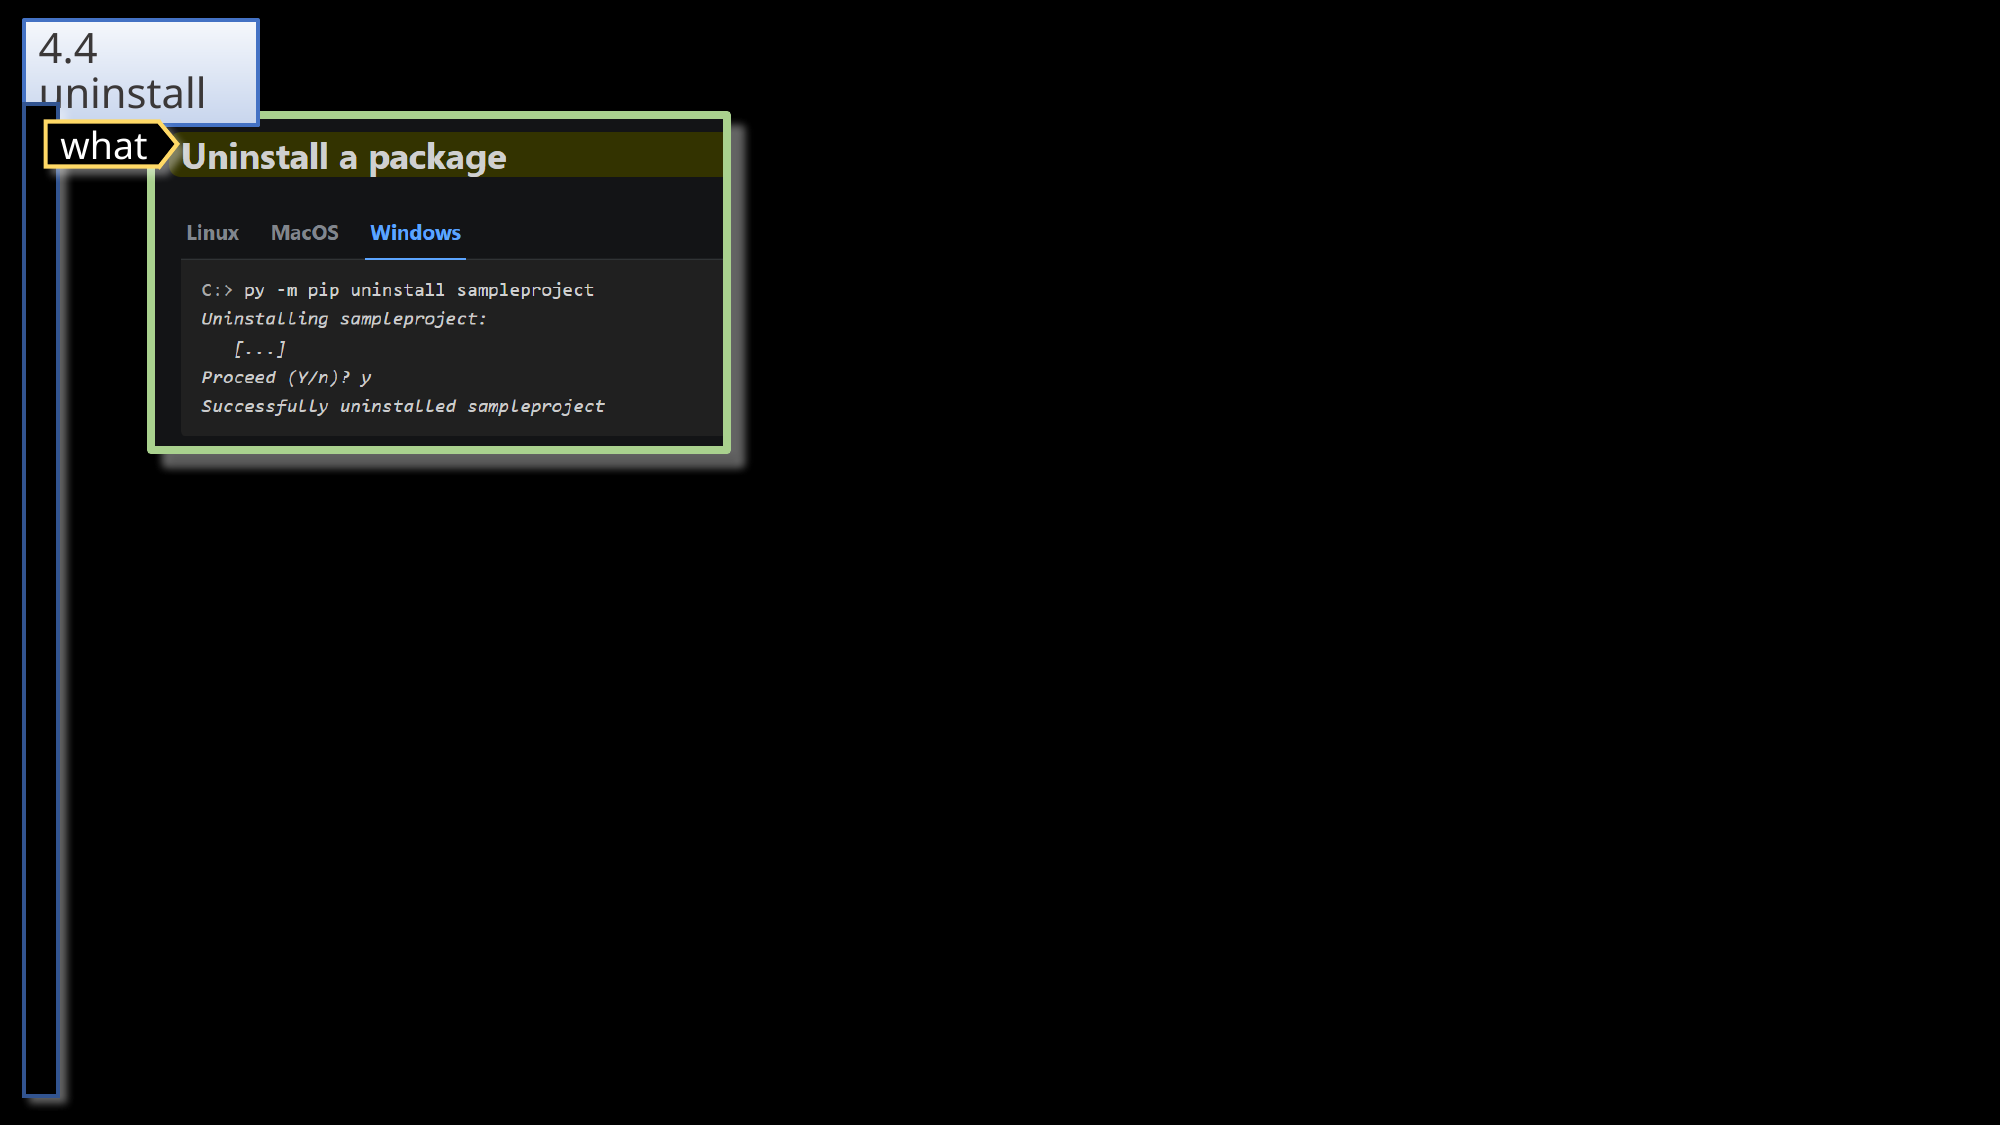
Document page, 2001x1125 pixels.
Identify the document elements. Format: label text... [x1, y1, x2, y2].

text_box what [45, 121, 178, 167]
text_box [23, 103, 58, 1096]
title 4.4 uninstall [23, 20, 259, 89]
picture [155, 118, 723, 447]
